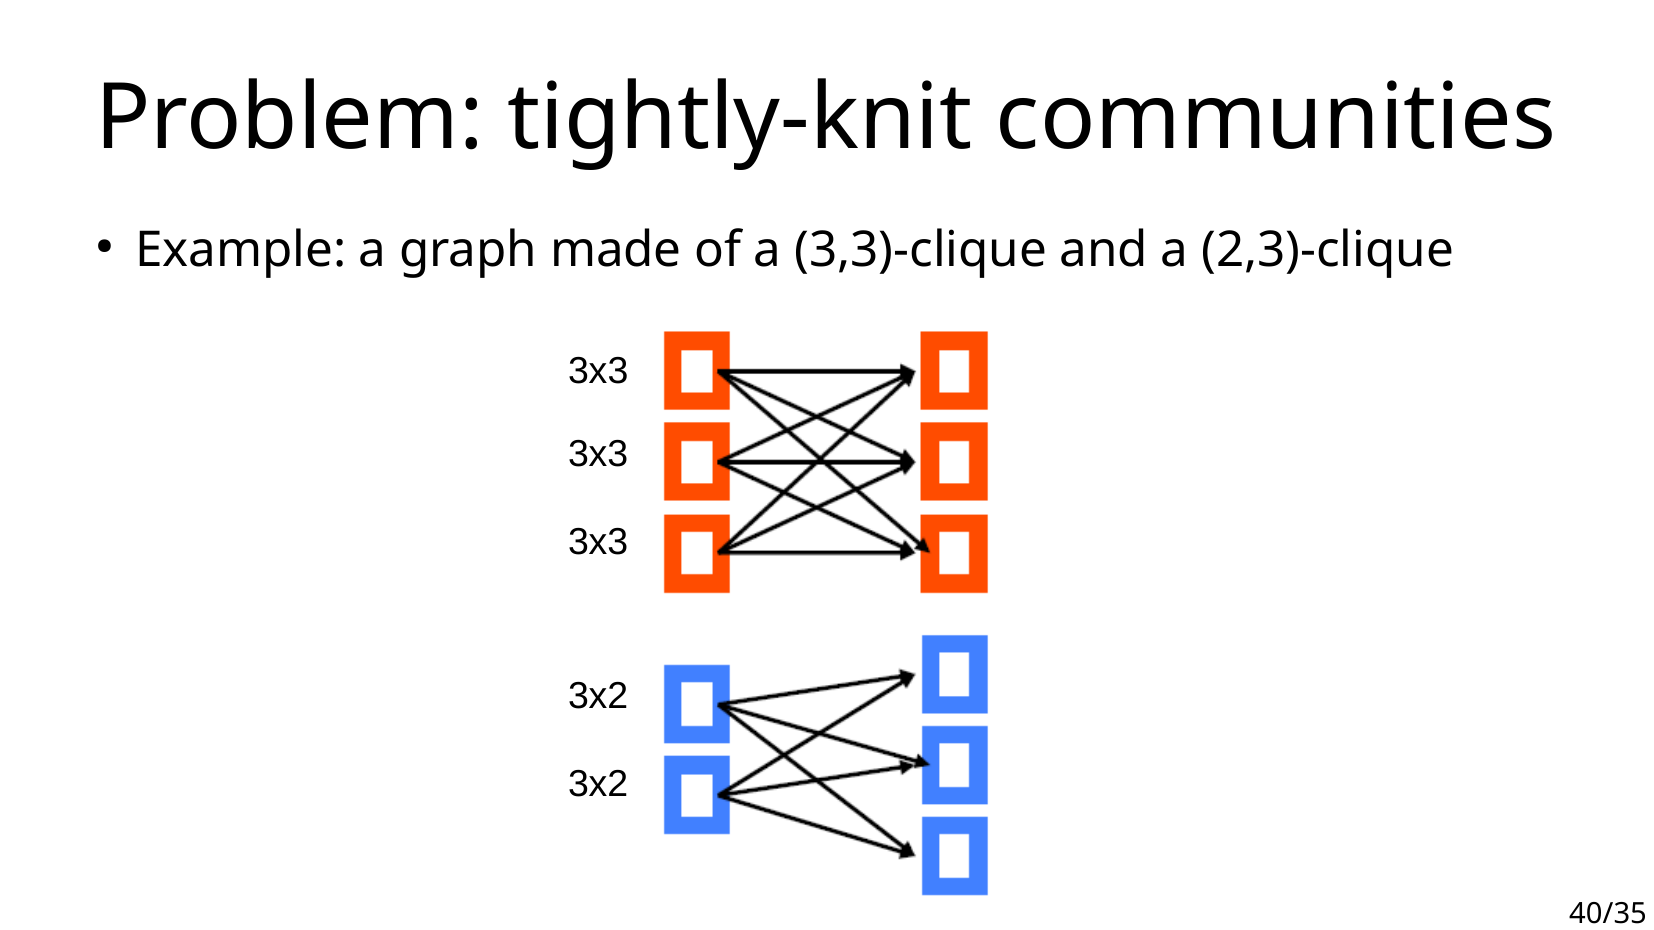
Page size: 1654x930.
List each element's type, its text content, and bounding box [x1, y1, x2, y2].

title Problem: tightly-knit communities [82, 1, 1571, 213]
text_box 3x2 [553, 666, 644, 724]
text_box 3x2 [553, 755, 644, 813]
list Example: a graph made of a (3,3)-clique and a (2,3)-clique [82, 213, 1571, 314]
picture [630, 302, 1006, 922]
text_box 3x3 [553, 341, 644, 399]
text_box 3x3 [553, 513, 644, 571]
text_box 3x3 [553, 424, 644, 482]
